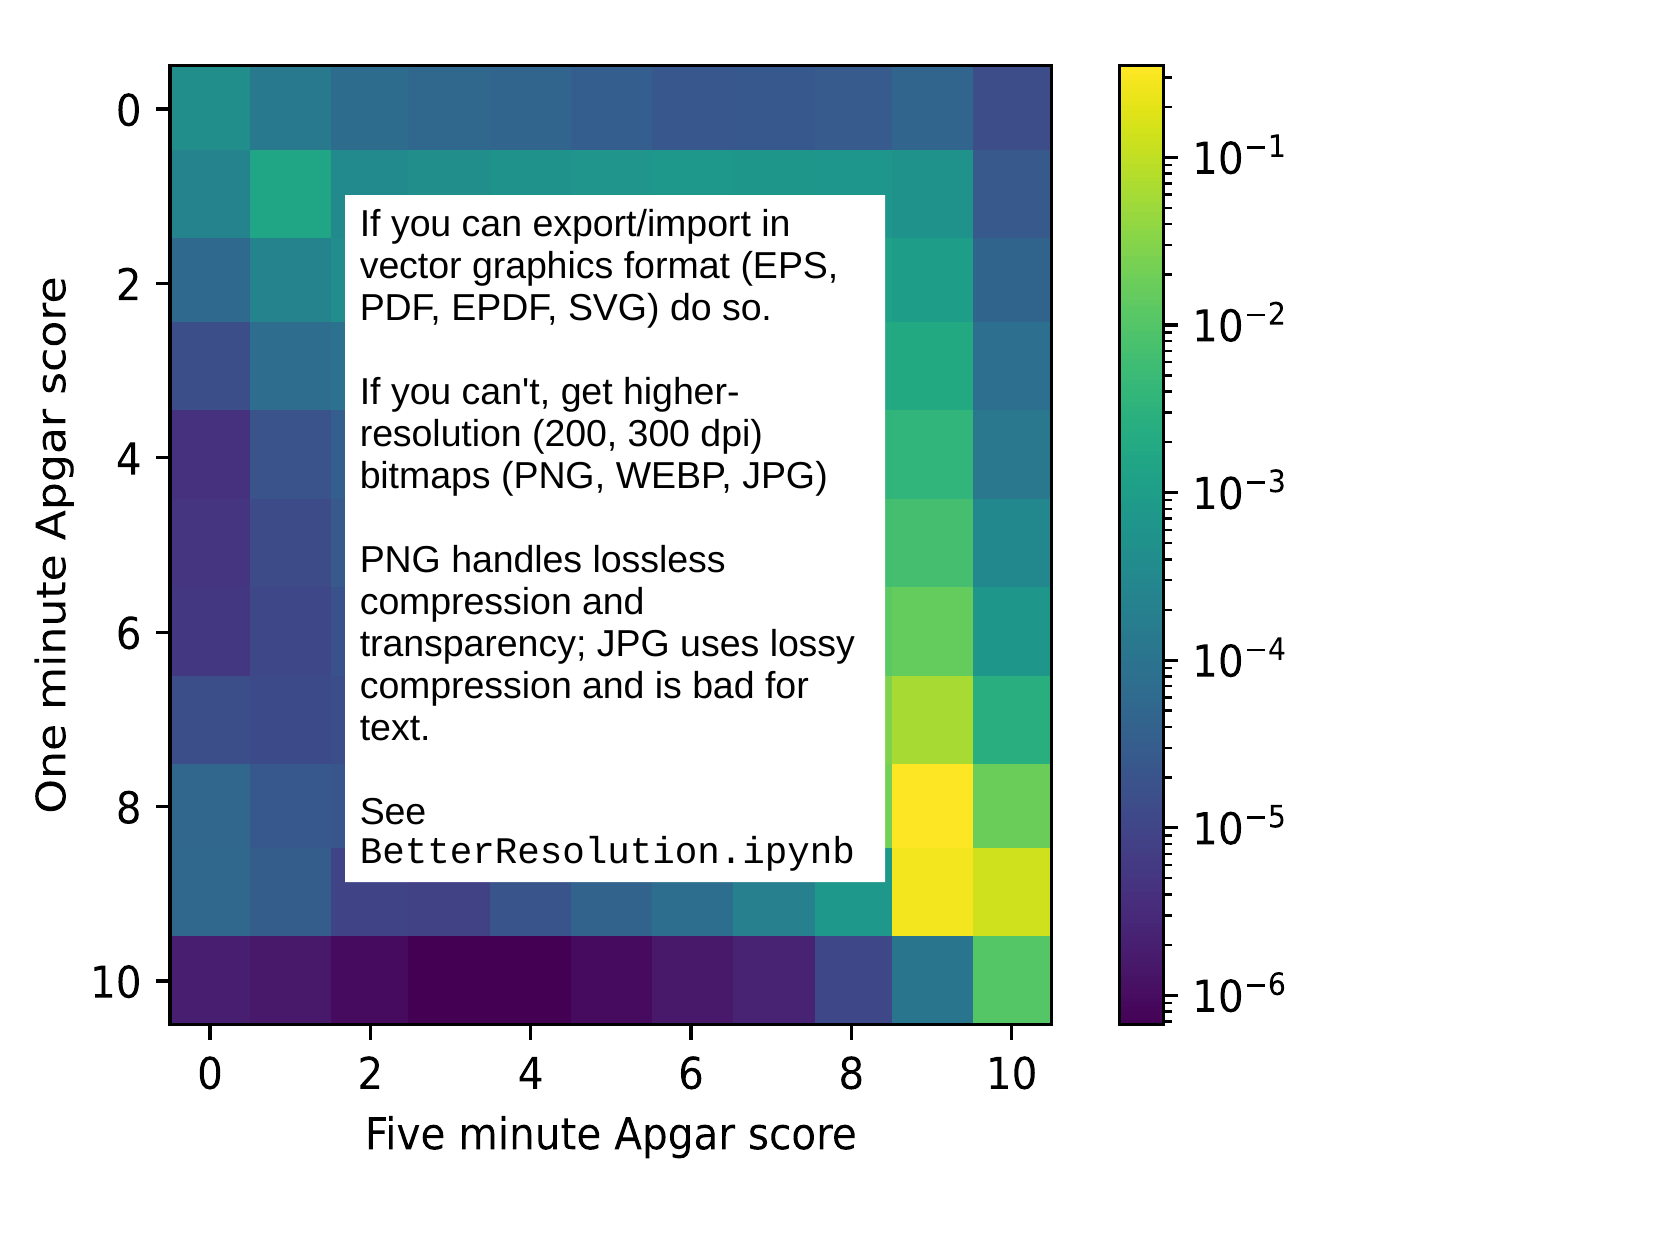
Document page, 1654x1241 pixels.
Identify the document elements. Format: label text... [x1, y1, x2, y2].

picture [0, 0, 1501, 1186]
text_box If you can export/import in vector graphics format (EPS, PDF, EPDF, SVG) do so. If you can't, get higher-resolution (200, 300 dpi) bitmaps (PNG, WEBP, JPG) PNG handles lossless compression and transparency; JPG uses lossy compression and is bad for text. See BetterResolution.ipynb [345, 195, 886, 878]
